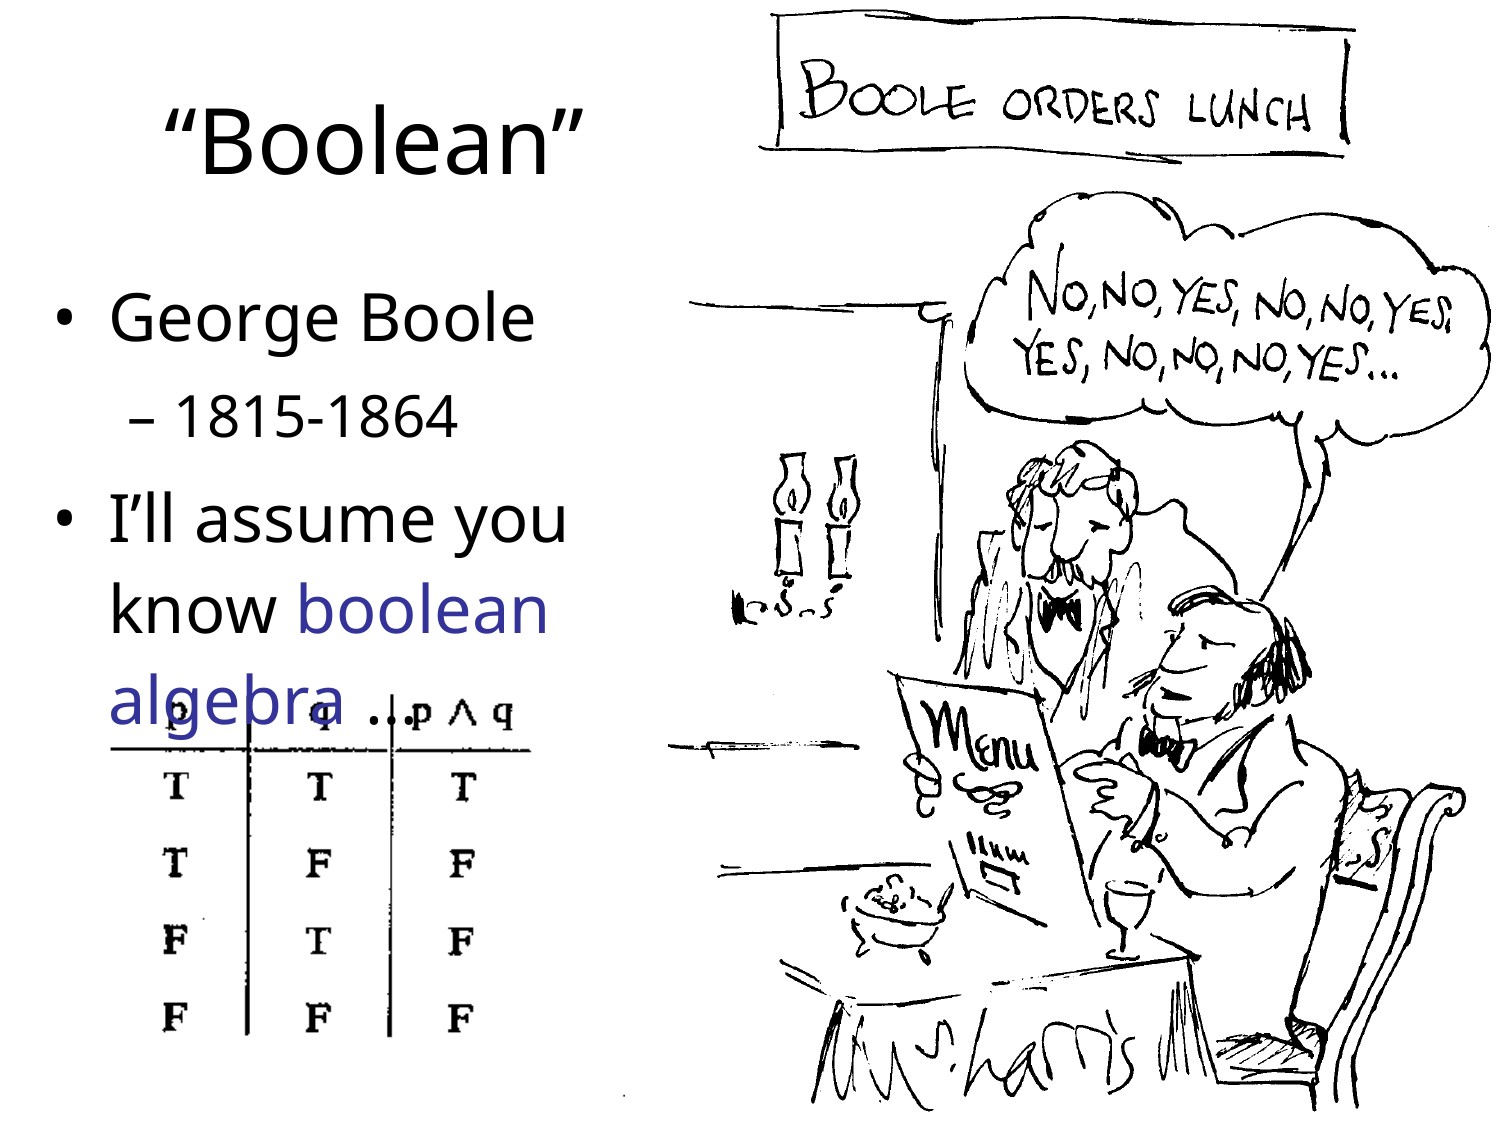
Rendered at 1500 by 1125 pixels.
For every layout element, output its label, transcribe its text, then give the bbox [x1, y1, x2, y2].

title “Boolean” [75, 45, 668, 233]
text_box George Boole 1815-1864 I’ll assume you know boolean algebra … [37, 262, 675, 1088]
picture [668, 0, 1500, 1125]
picture [0, 646, 625, 1125]
